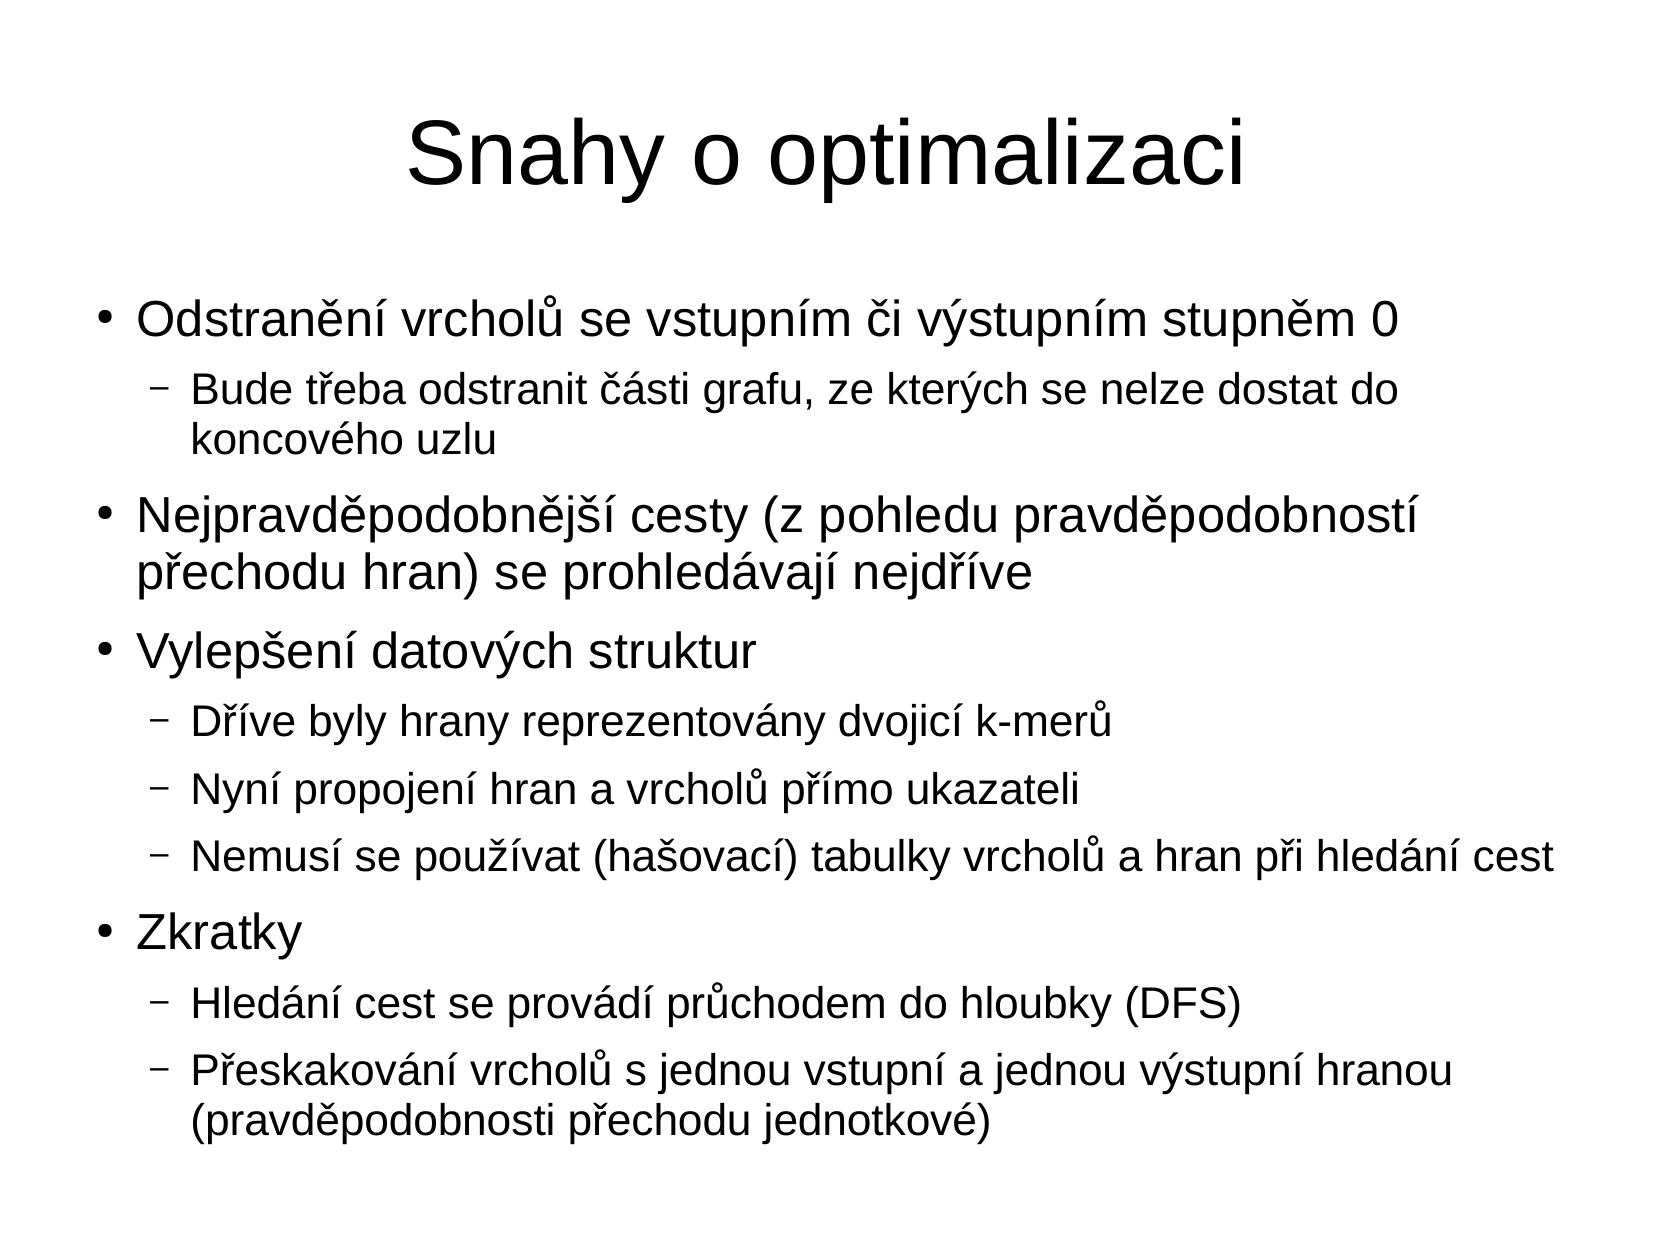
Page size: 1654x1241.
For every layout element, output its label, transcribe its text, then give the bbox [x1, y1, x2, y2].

list Odstranění vrcholů se vstupním či výstupním stupněm 0 Bude třeba odstranit části grafu, ze kterých se nelze dostat do koncového uzlu Nejpravděpodobnější cesty (z pohledu pravděpodobností přechodu hran) se prohledávají nejdříve Vylepšení datových struktur Dříve byly hrany reprezentovány dvojicí k-merů Nyní propojení hran a vrcholů přímo ukazateli Nemusí se používat (hašovací) tabulky vrcholů a hran při hledání cest Zkratky Hledání cest se provádí průchodem do hloubky (DFS) Přeskakování vrcholů s jednou vstupní a jednou výstupní hranou (pravděpodobnosti přechodu jednotkové) [82, 290, 1571, 1158]
title Snahy o optimalizaci [82, 49, 1571, 257]
